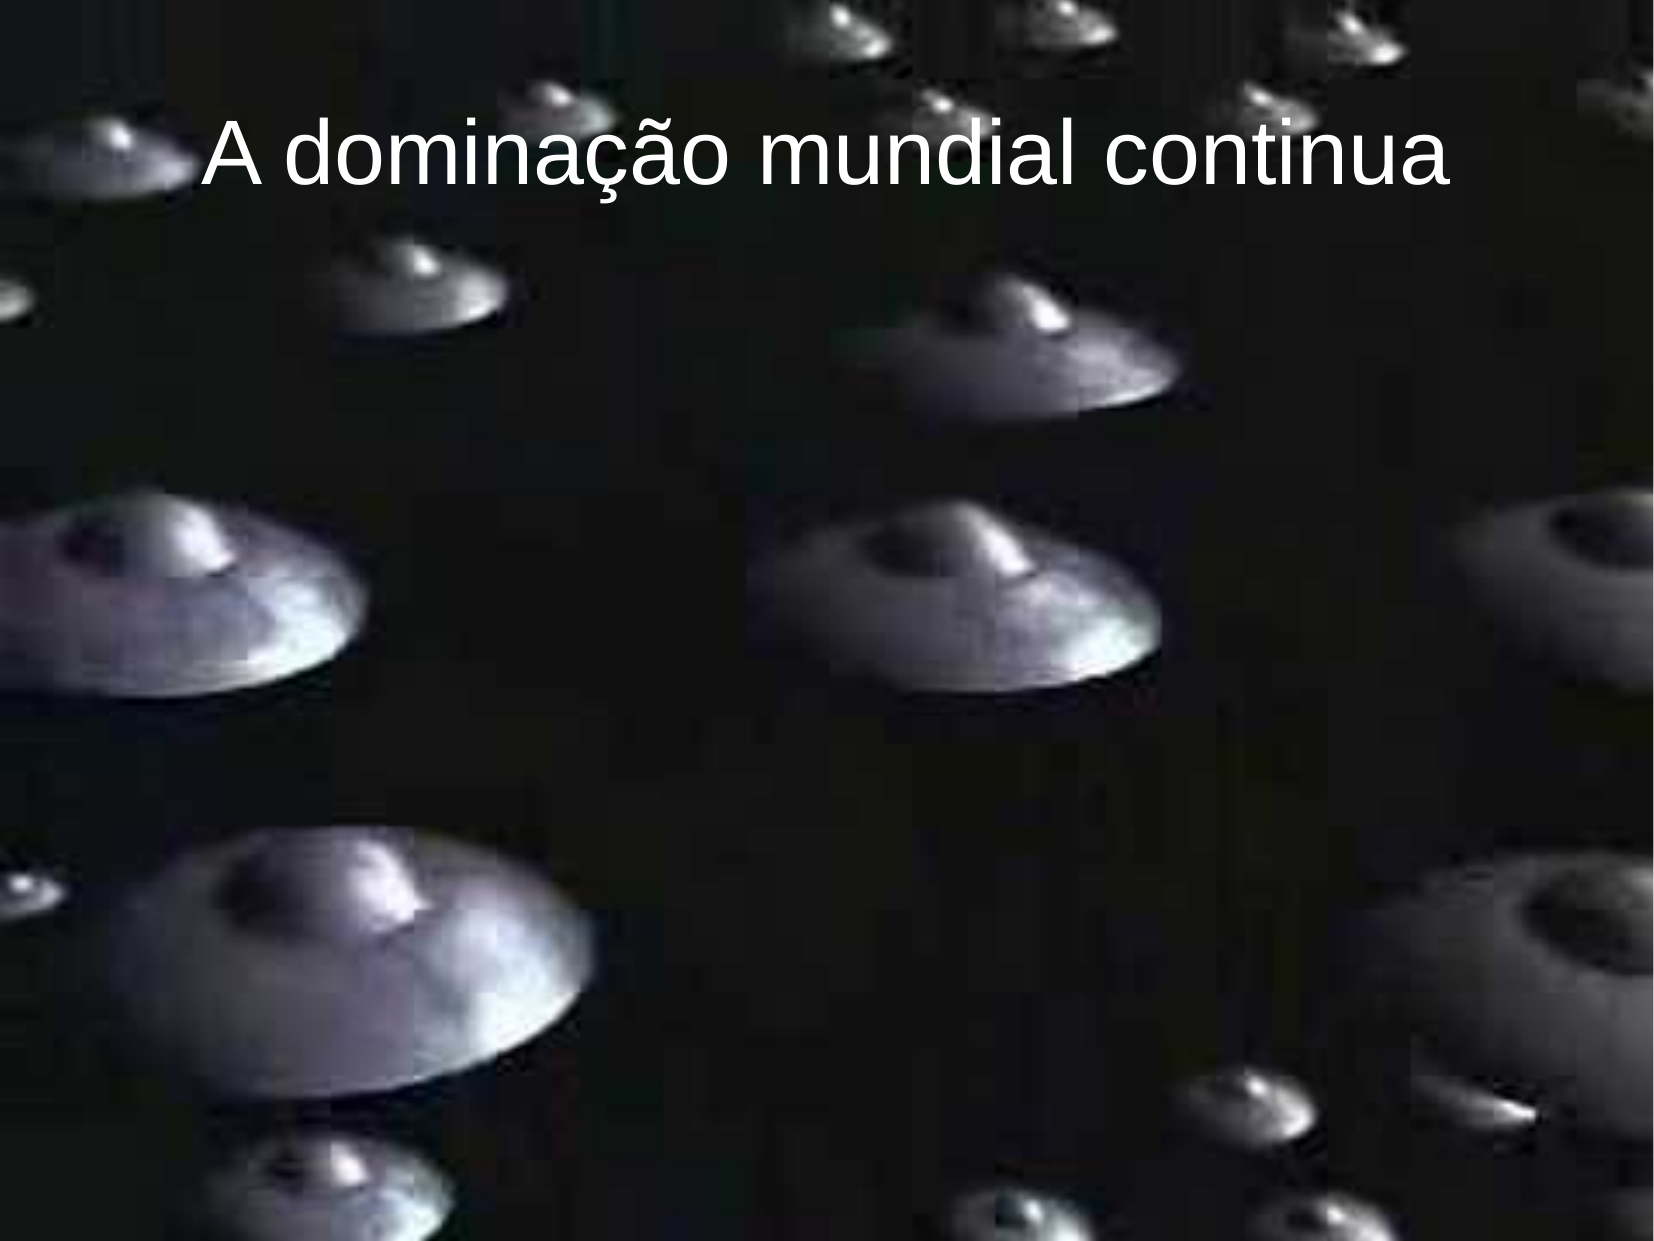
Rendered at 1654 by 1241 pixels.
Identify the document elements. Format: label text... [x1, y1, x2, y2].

picture [0, 0, 1654, 1241]
title A dominação mundial continua [82, 49, 1571, 257]
